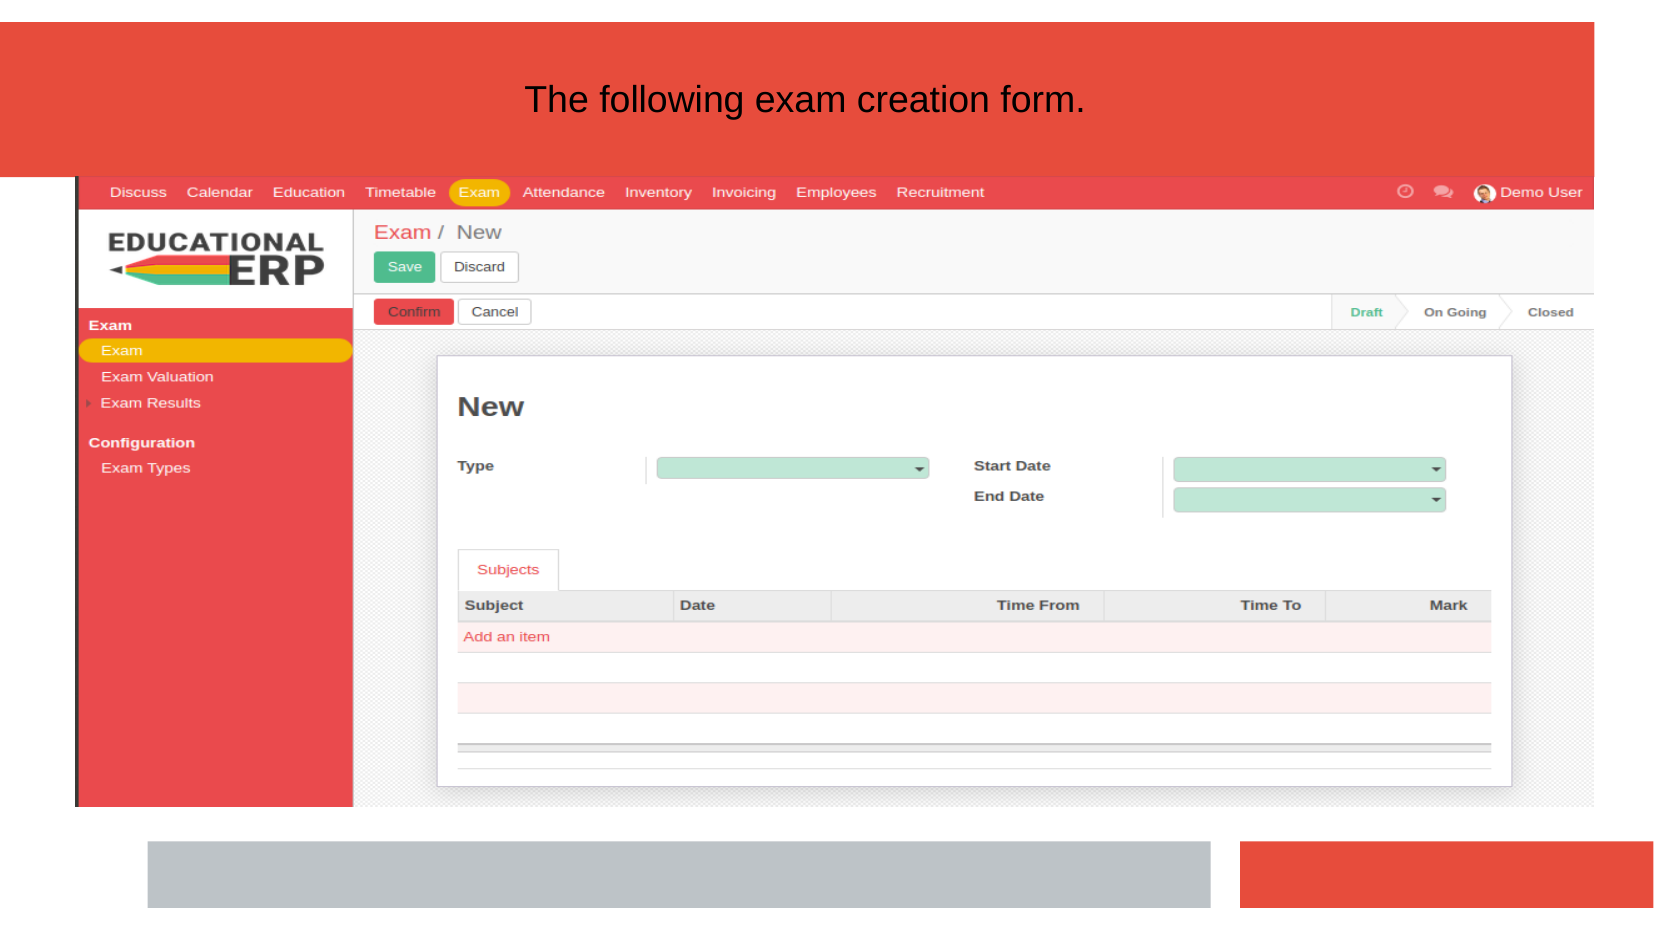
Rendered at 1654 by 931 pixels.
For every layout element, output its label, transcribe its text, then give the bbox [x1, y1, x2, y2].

picture [75, 176, 1594, 807]
text_box The following exam creation form. [509, 71, 1112, 129]
